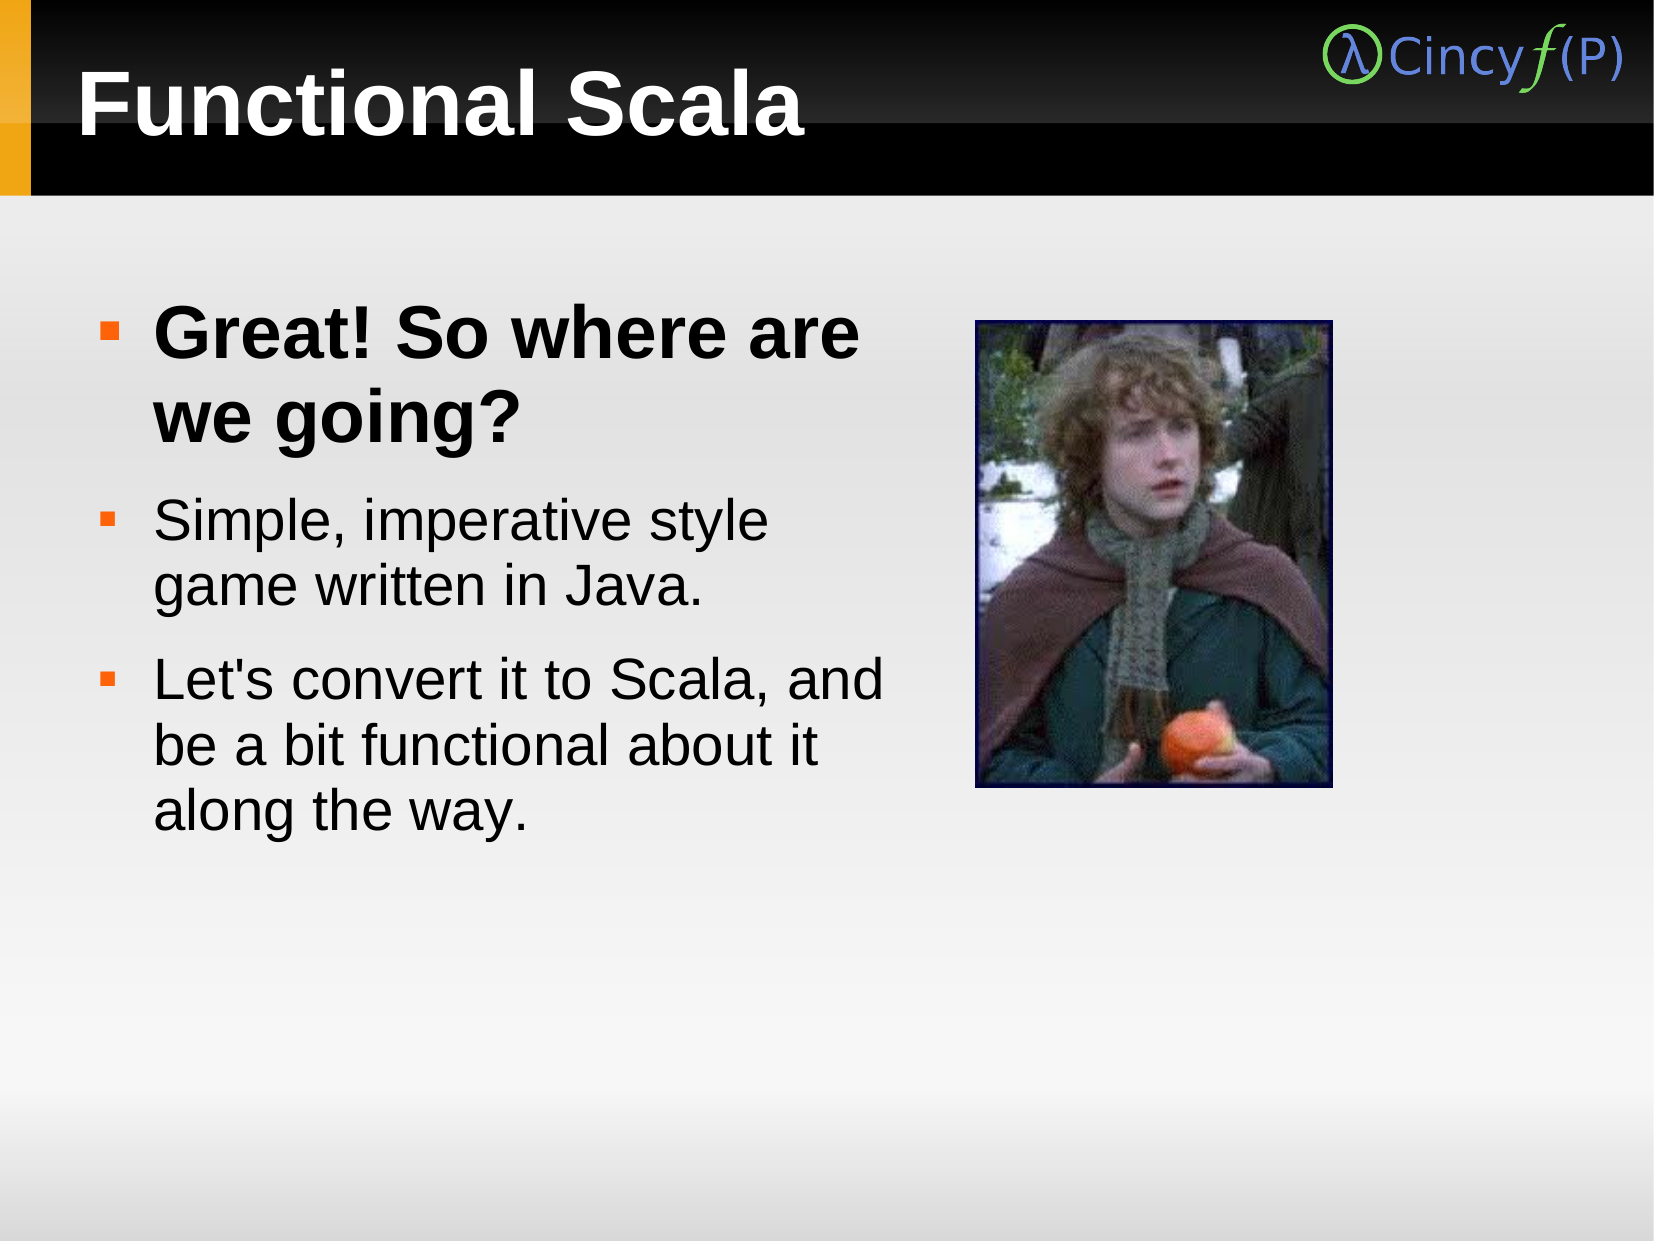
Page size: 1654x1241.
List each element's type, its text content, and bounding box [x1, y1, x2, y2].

title Functional Scala [76, 0, 1565, 208]
list Great! So where are we going? Simple, imperative style game written in Java. Let's convert it to Scala, and be a bit functional about it along the way. [82, 290, 901, 1094]
picture [0, 0, 1654, 1241]
